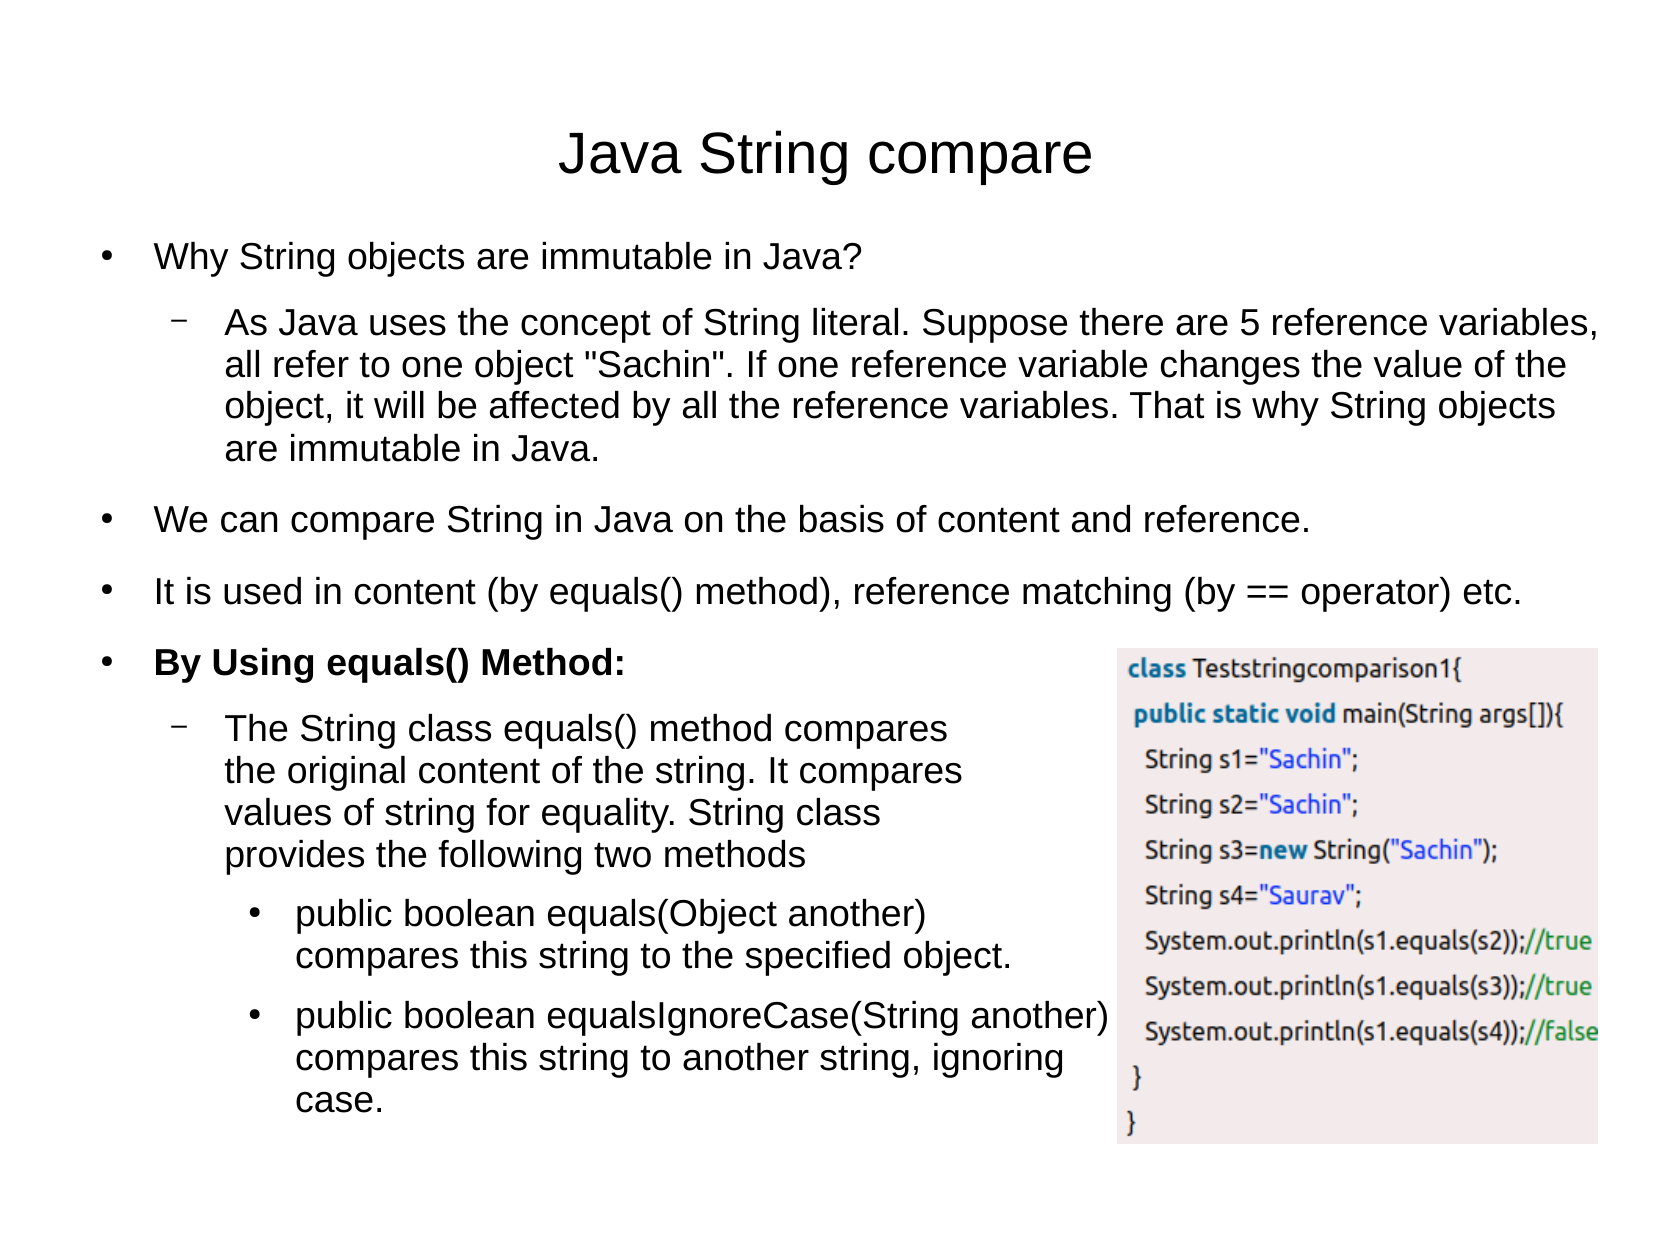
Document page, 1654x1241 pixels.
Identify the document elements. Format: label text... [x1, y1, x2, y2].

list Why String objects are immutable in Java? As Java uses the concept of String literal. Suppose there are 5 reference variables, all refer to one object "Sachin". If one reference variable changes the value of the object, it will be affected by all the reference variables. That is why String objects are immutable in Java. We can compare String in Java on the basis of content and reference. It is used in content (by equals() method), reference matching (by == operator) etc. By Using equals() Method: The String class equals() method compares the original content of the string. It compares values of string for equality. String class provides the following two methods public boolean equals(Object another) compares this string to the specified object. public boolean equalsIgnoreCase(String another) compares this string to another string, ignoring case. [82, 235, 1622, 1197]
title Java String compare [82, 49, 1571, 235]
picture [1117, 648, 1598, 1144]
